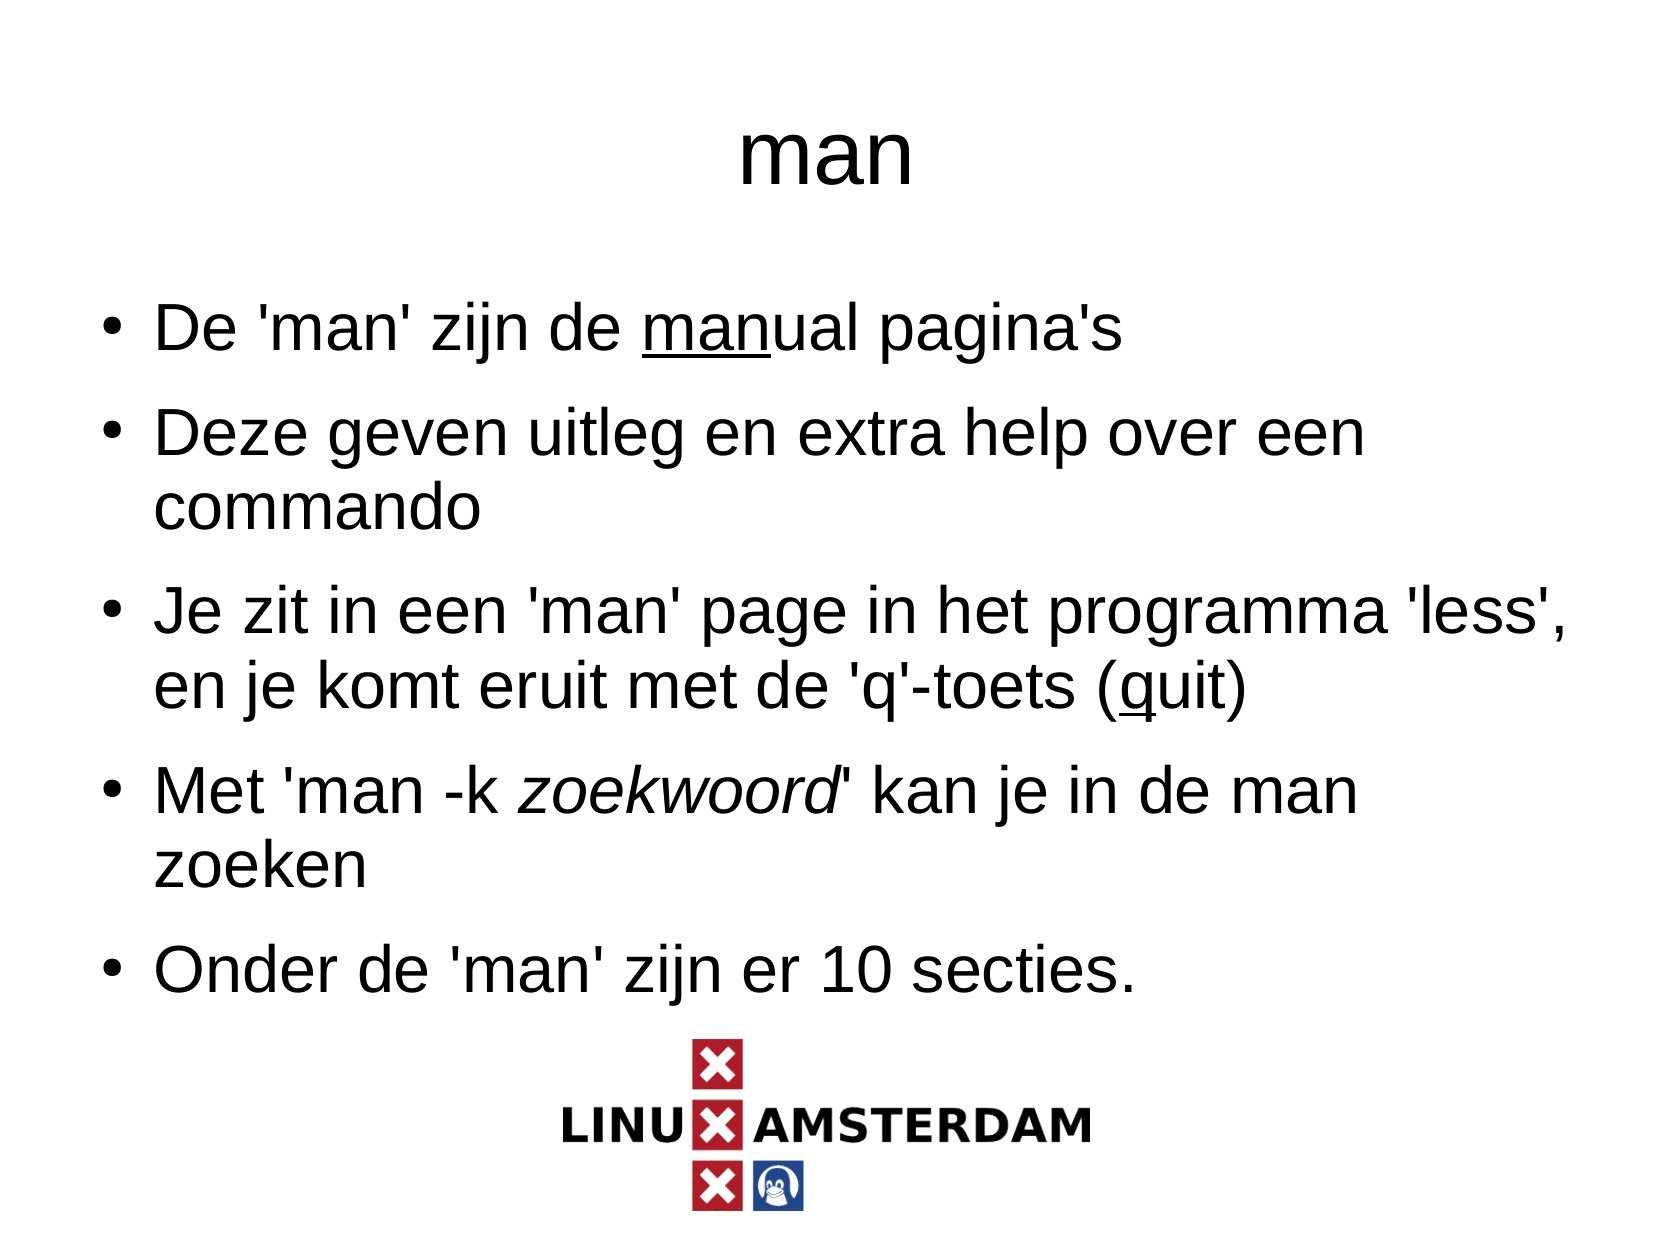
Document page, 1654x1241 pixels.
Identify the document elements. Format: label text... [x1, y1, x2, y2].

list De 'man' zijn de manual pagina's Deze geven uitleg en extra help over een commando Je zit in een 'man' page in het programma 'less', en je komt eruit met de 'q'-toets (quit) Met 'man -k zoekwoord' kan je in de man zoeken Onder de 'man' zijn er 10 secties. [82, 290, 1571, 1010]
picture [563, 1039, 1090, 1211]
title man [82, 49, 1571, 257]
